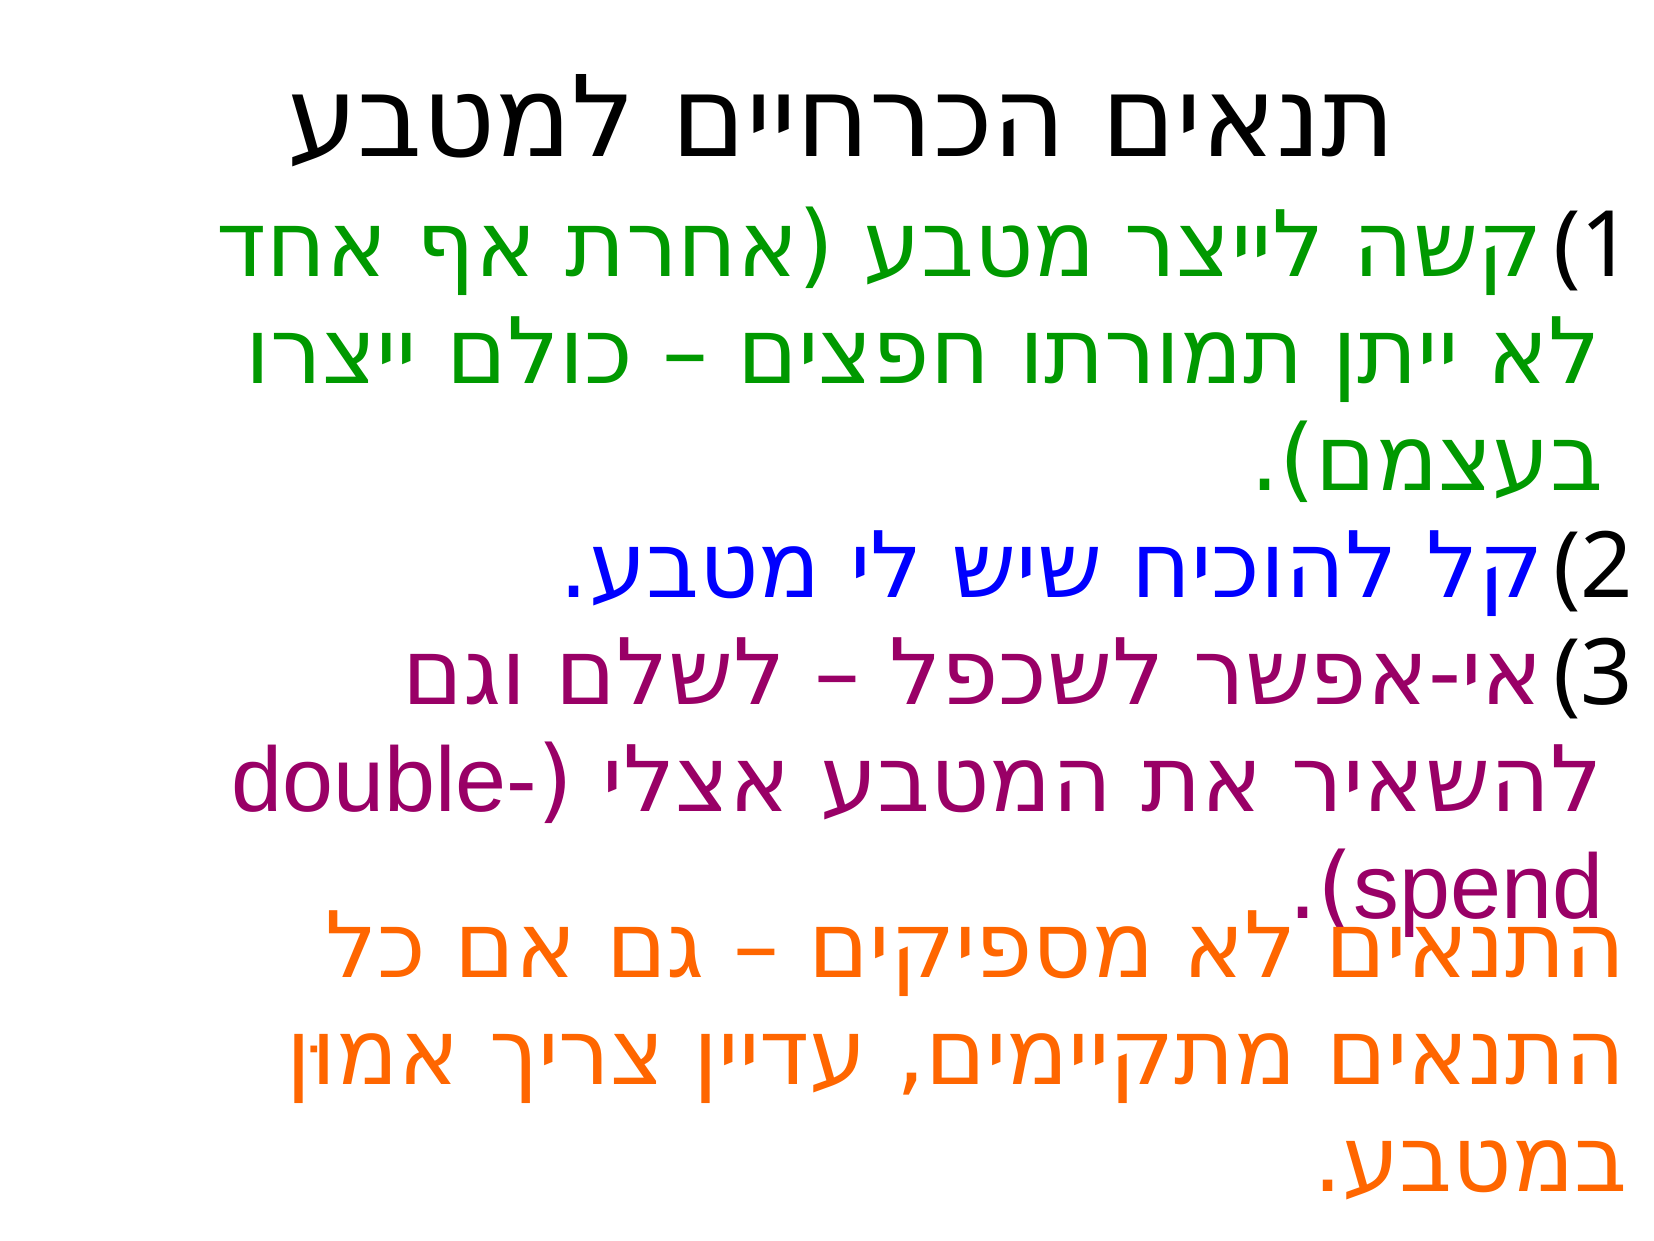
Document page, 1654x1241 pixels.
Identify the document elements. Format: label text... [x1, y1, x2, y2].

text_box תנאים הכרחיים למטבע [60, 45, 1624, 184]
text_box קשה לייצר מטבע (אחרת אף אחד לא ייתן תמורתו חפצים – כולם ייצרו בעצמם). קל להוכיח שיש לי מטבע. אי-אפשר לשכפל – לשלם וגם להשאיר את המטבע אצלי (double-spend). [75, 183, 1654, 714]
text_box התנאים לא מספיקים – גם אם כל התנאים מתקיימים, עדיין צריך אמוּן במטבע. [45, 885, 1643, 1103]
